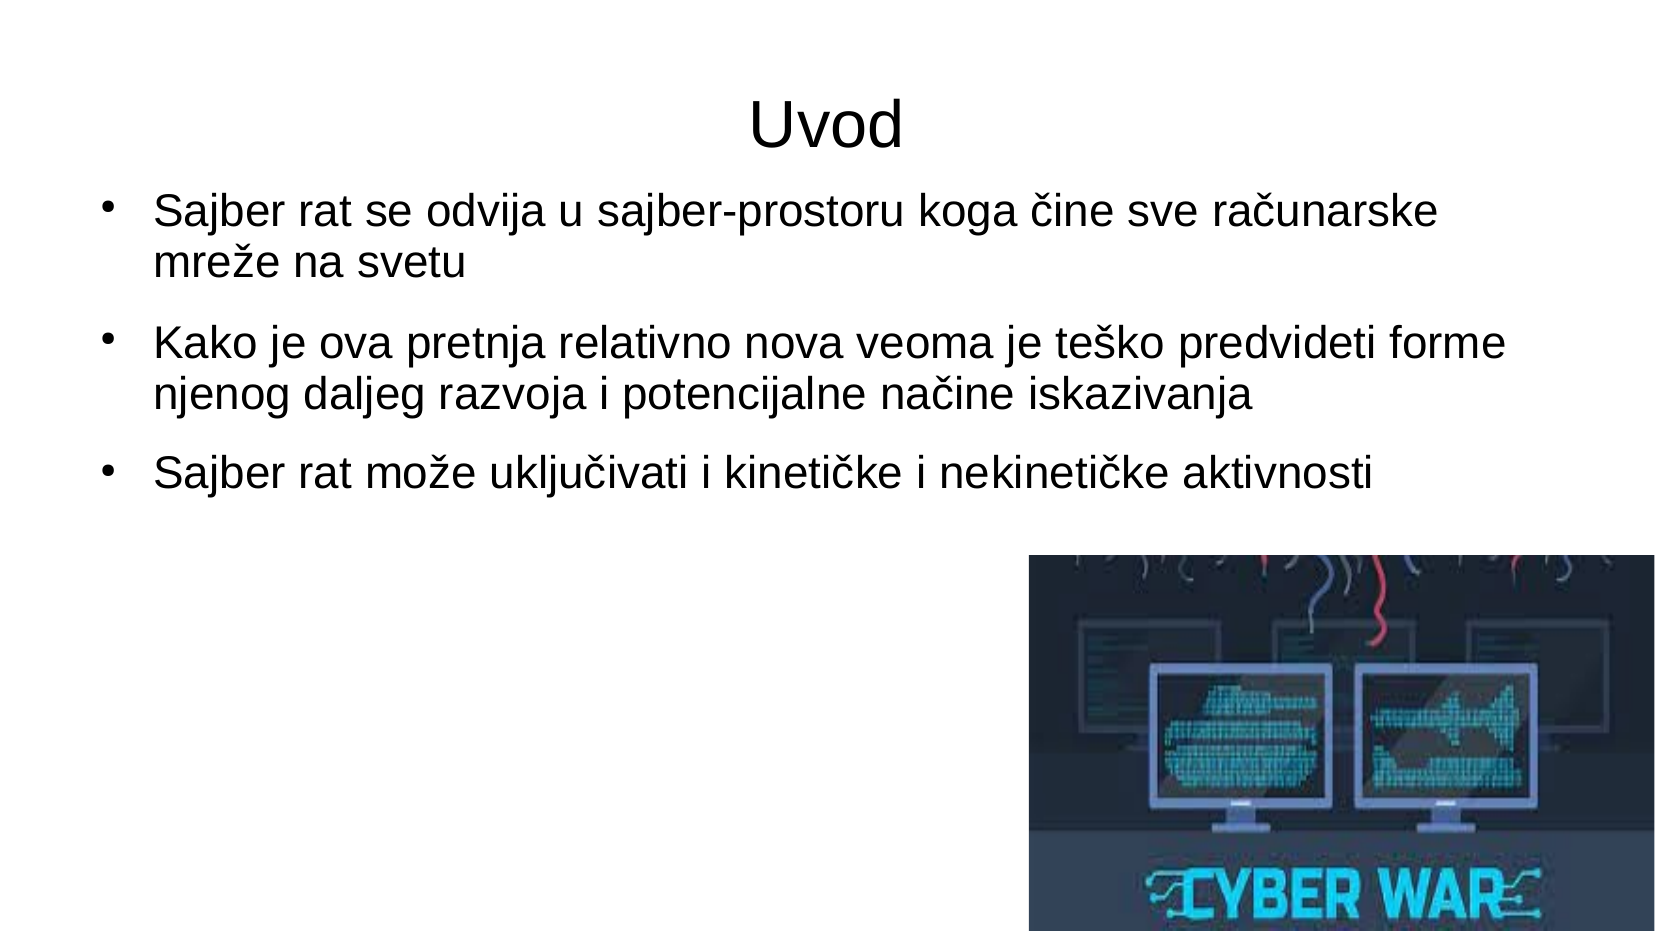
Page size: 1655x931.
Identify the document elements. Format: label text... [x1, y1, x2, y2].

text_box ● [98, 456, 119, 482]
text_box ● [98, 324, 119, 350]
text_box ● [98, 192, 119, 218]
text_box Sajber rat se odvija u sajber-prostoru koga čine sve računarske mreže na svetu Kako je ova pretnja relativno nova veoma je teško predvideti forme njenog daljeg razvoja i potencijalne načine iskazivanja Sajber rat može uključivati i kinetičke i nekinetičke aktivnosti [151, 184, 1509, 499]
title Uvod [430, 81, 1224, 162]
text_box [1029, 555, 1654, 930]
